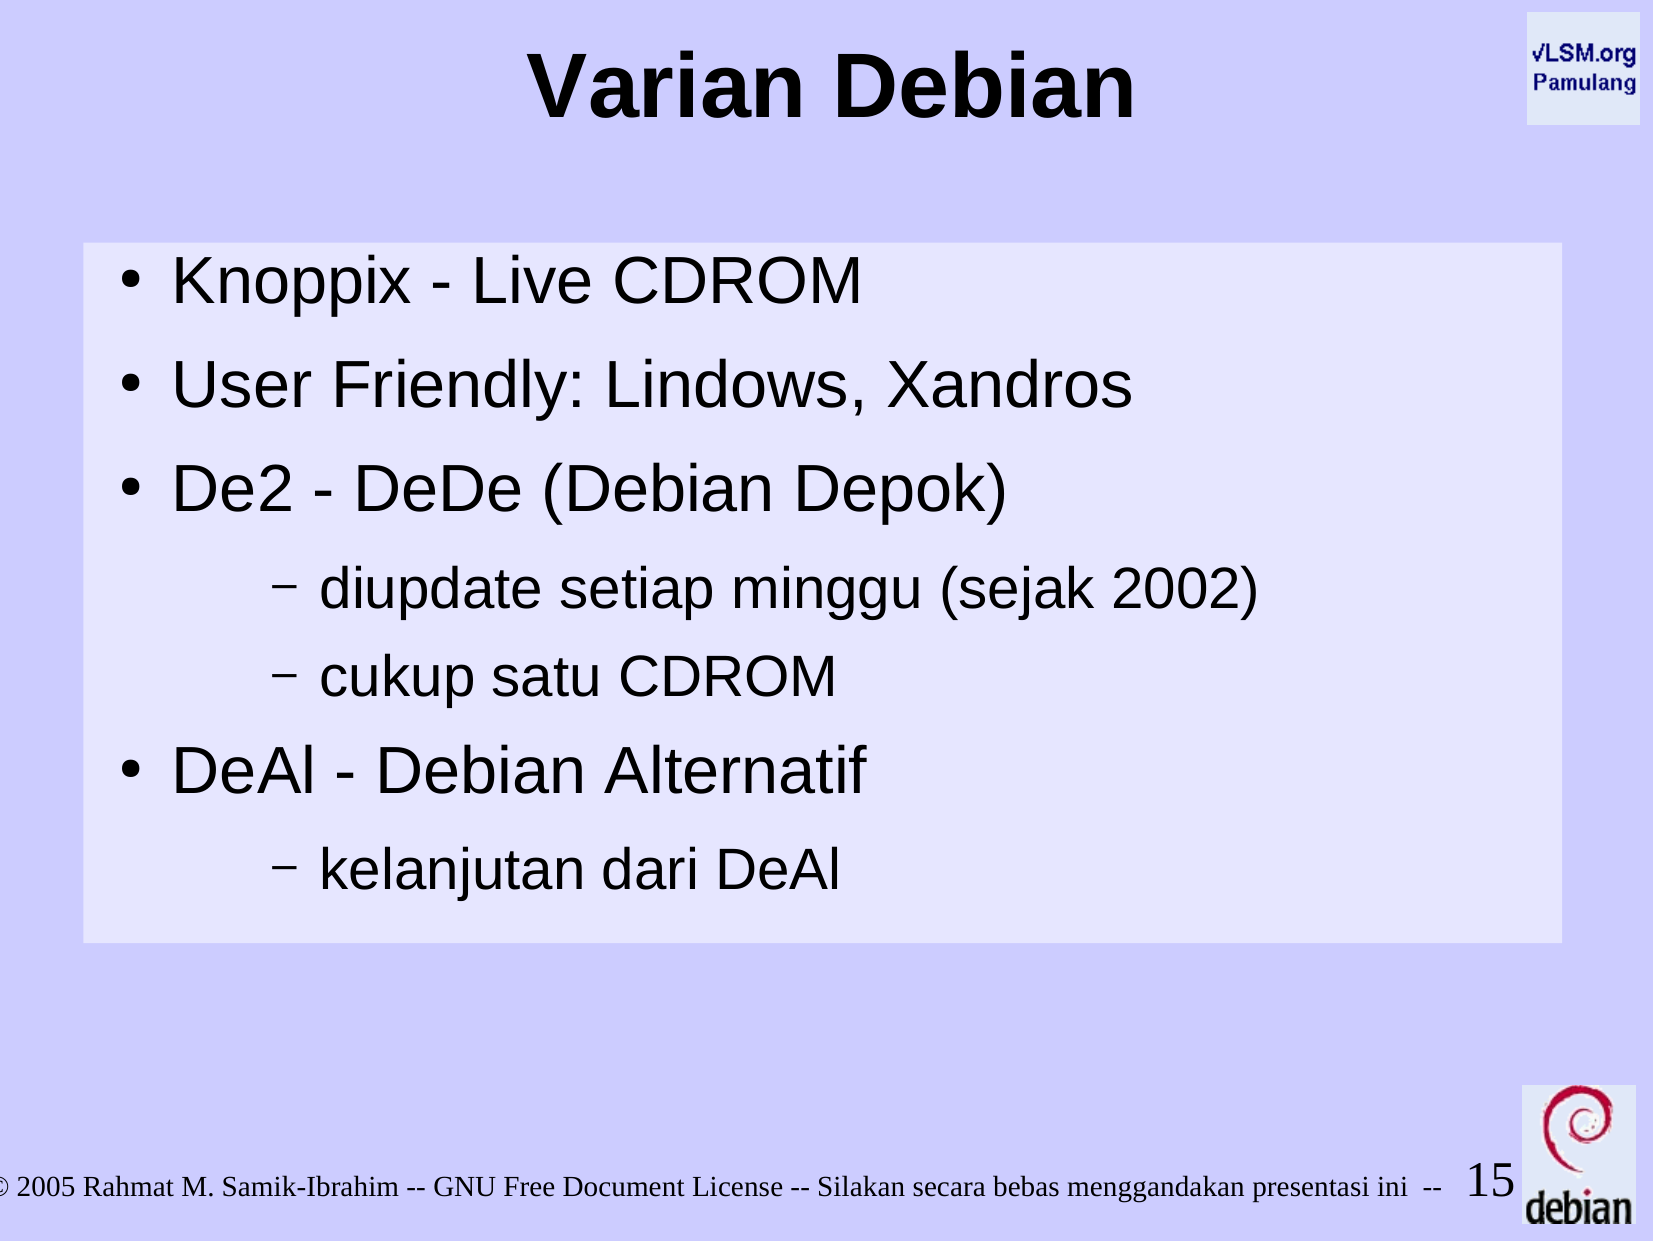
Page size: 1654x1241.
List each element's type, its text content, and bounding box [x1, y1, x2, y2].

list Knoppix - Live CDROM User Friendly: Lindows, Xandros De2 - DeDe (Debian Depok) diupdate setiap minggu (sejak 2002) cukup satu CDROM DeAl - Debian Alternatif kelanjutan dari DeAl [83, 242, 1563, 944]
picture [1527, 12, 1640, 125]
title Varian Debian [40, 31, 1625, 142]
picture [1522, 1085, 1636, 1224]
